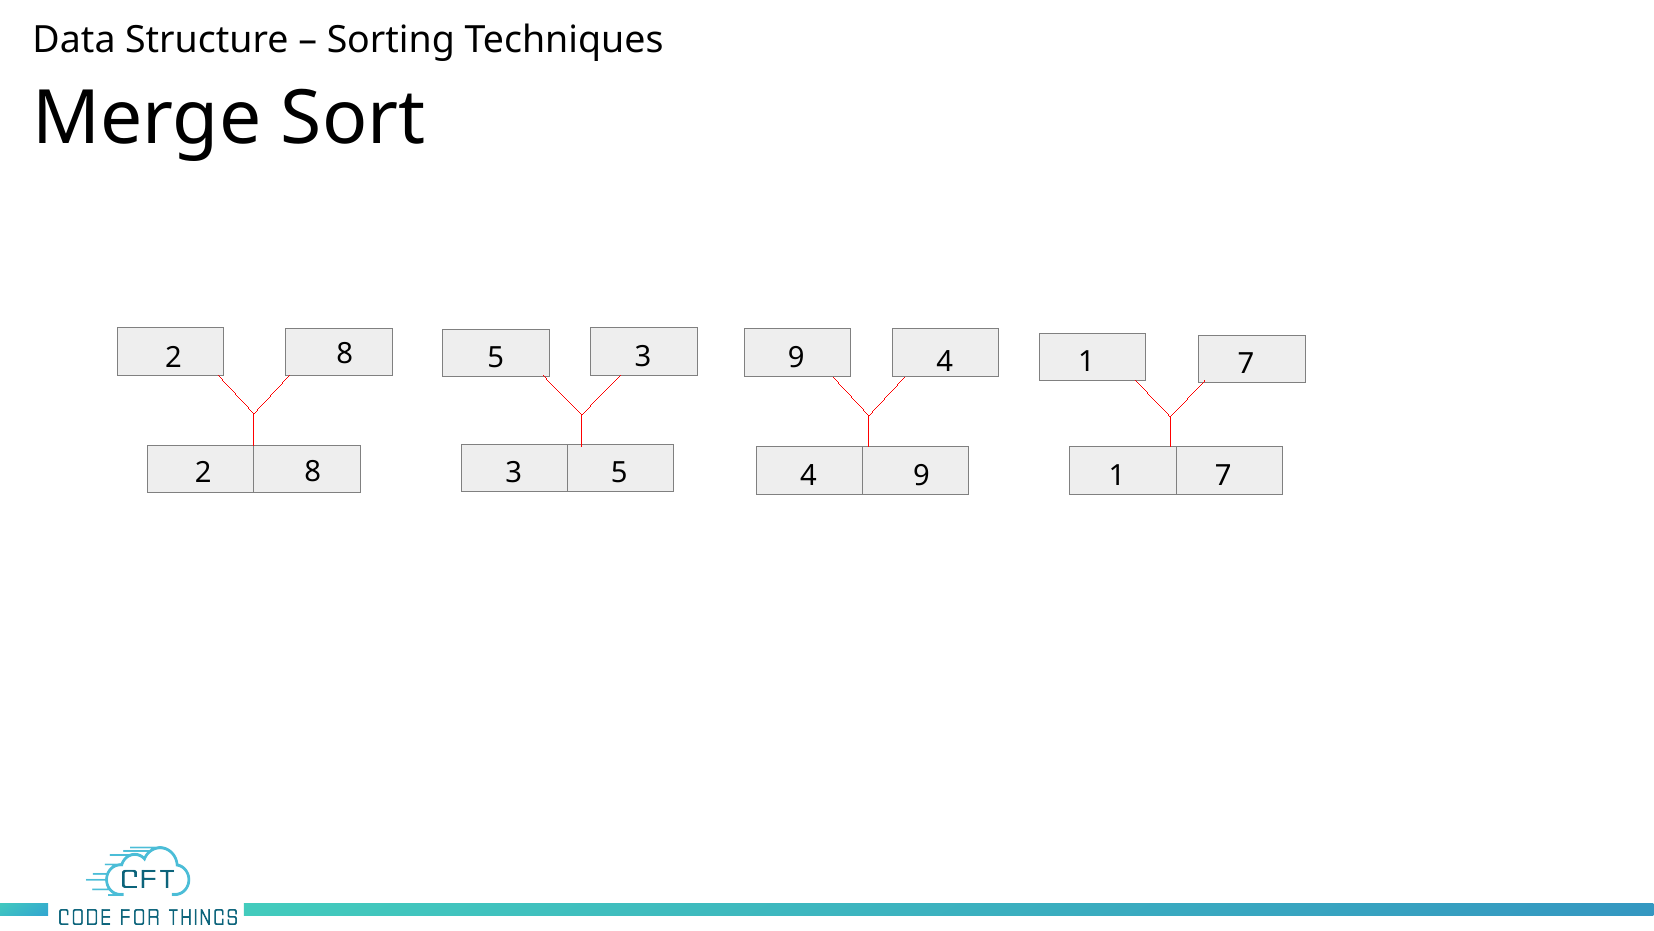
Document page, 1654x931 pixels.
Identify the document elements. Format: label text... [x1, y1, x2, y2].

text_box [461, 444, 490, 492]
text_box [822, 328, 851, 377]
text_box [834, 446, 898, 495]
text_box [1142, 446, 1200, 495]
text_box 5 [472, 329, 521, 379]
text_box [590, 327, 619, 376]
picture [59, 846, 237, 925]
text_box [1039, 333, 1063, 381]
text_box 1 [1093, 446, 1142, 497]
text_box [442, 329, 472, 377]
text_box [539, 444, 596, 492]
text_box 7 [1200, 446, 1249, 497]
text_box [892, 328, 999, 377]
text_box [1249, 446, 1283, 495]
text_box [521, 329, 550, 377]
text_box 8 [289, 443, 338, 493]
text_box 5 [596, 444, 645, 494]
text_box 7 [1222, 335, 1271, 385]
text_box [147, 445, 180, 493]
text_box [956, 446, 969, 495]
text_box 2 [180, 443, 229, 493]
text_box 1 [1063, 333, 1112, 383]
text_box 4 [785, 446, 834, 497]
text_box [744, 328, 773, 377]
text_box 3 [490, 444, 539, 494]
text_box [645, 444, 674, 492]
text_box 3 [619, 327, 668, 378]
title Data Structure – Sorting Techniques Merge Sort [32, 12, 1184, 166]
text_box 2 [150, 329, 199, 379]
text_box [756, 446, 785, 495]
text_box [1198, 335, 1222, 383]
text_box [1271, 335, 1306, 383]
text_box 8 [321, 324, 370, 374]
text_box [668, 327, 698, 376]
text_box 4 [921, 332, 980, 382]
text_box [117, 327, 224, 376]
text_box [285, 328, 393, 376]
text_box 9 [773, 328, 822, 379]
text_box [1069, 446, 1093, 495]
text_box [1112, 333, 1146, 381]
text_box [229, 445, 289, 493]
text_box [338, 445, 361, 493]
text_box 9 [898, 446, 956, 497]
